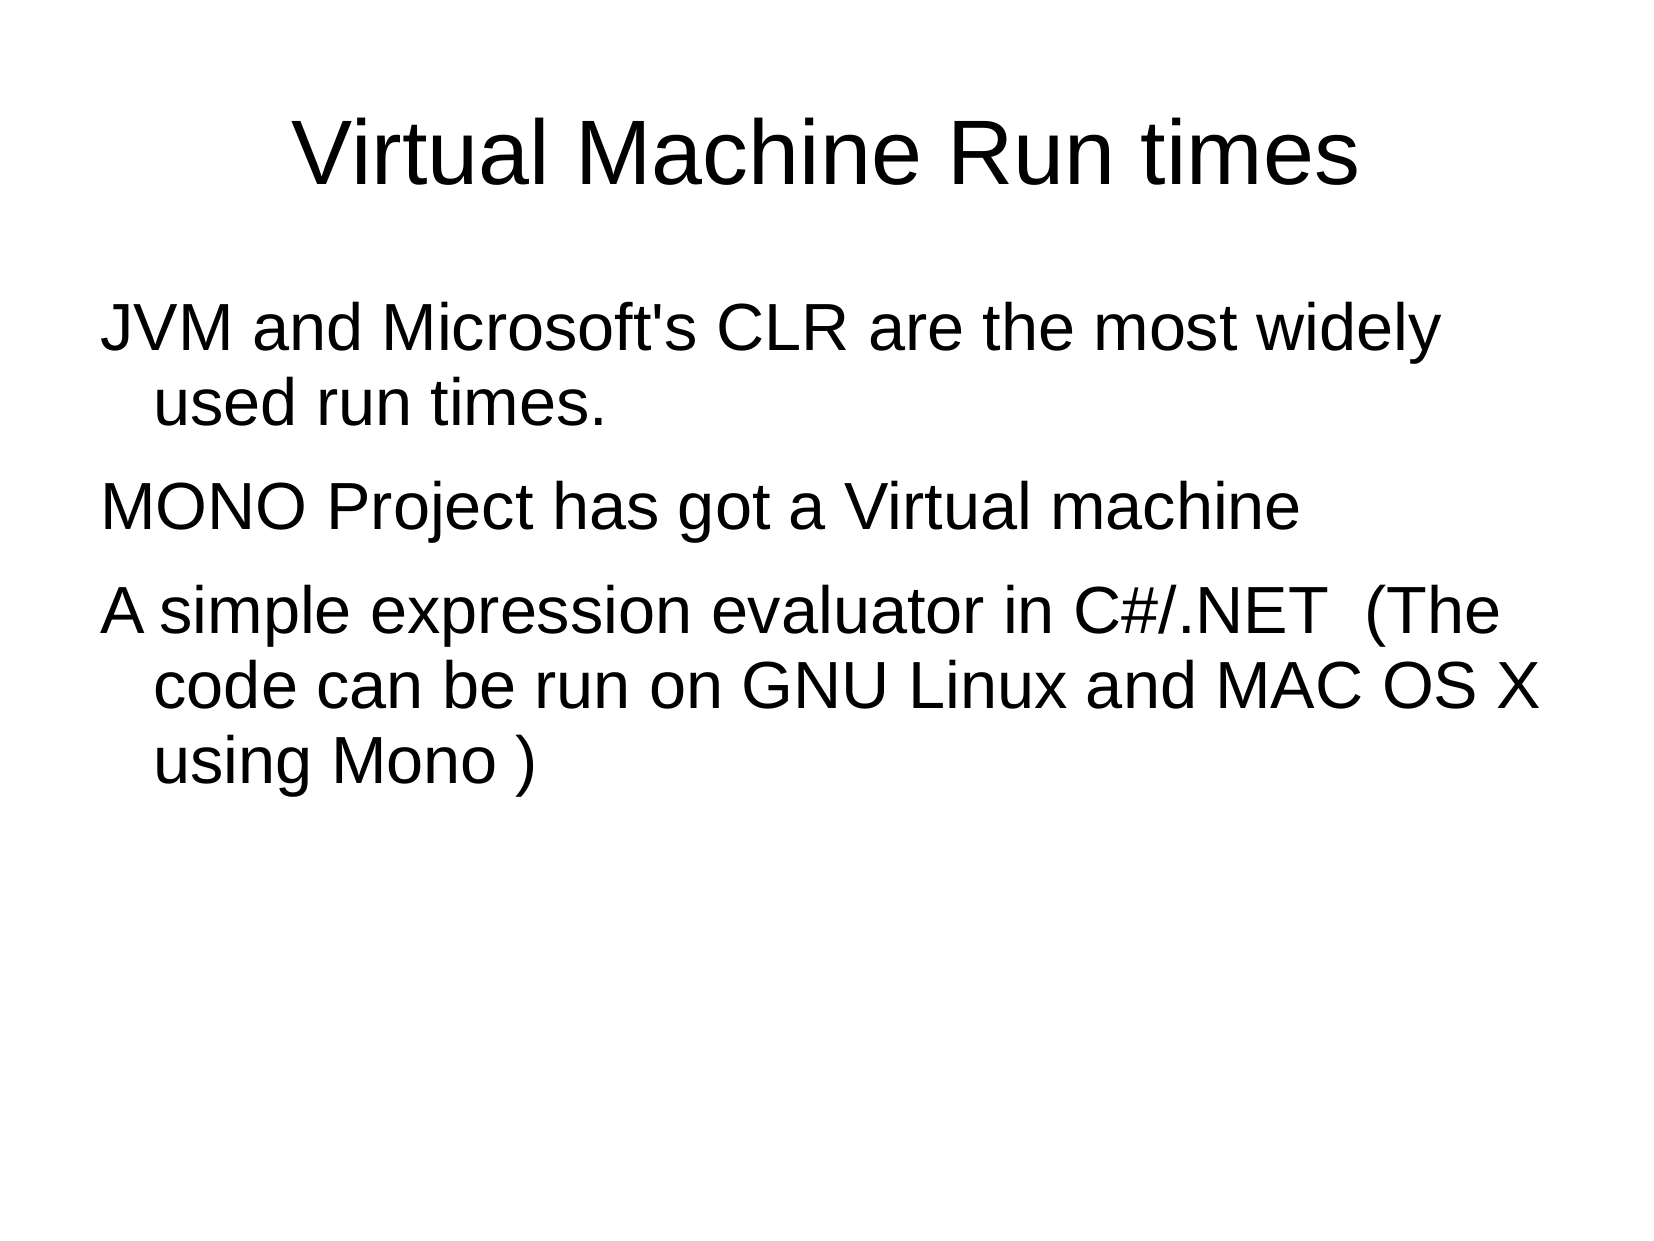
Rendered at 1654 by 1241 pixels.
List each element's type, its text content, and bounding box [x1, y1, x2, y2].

list JVM and Microsoft's CLR are the most widely used run times. MONO Project has got a Virtual machine A simple expression evaluator in C#/.NET (The code can be run on GNU Linux and MAC OS X using Mono ) [82, 290, 1571, 1094]
title Virtual Machine Run times [82, 56, 1571, 250]
